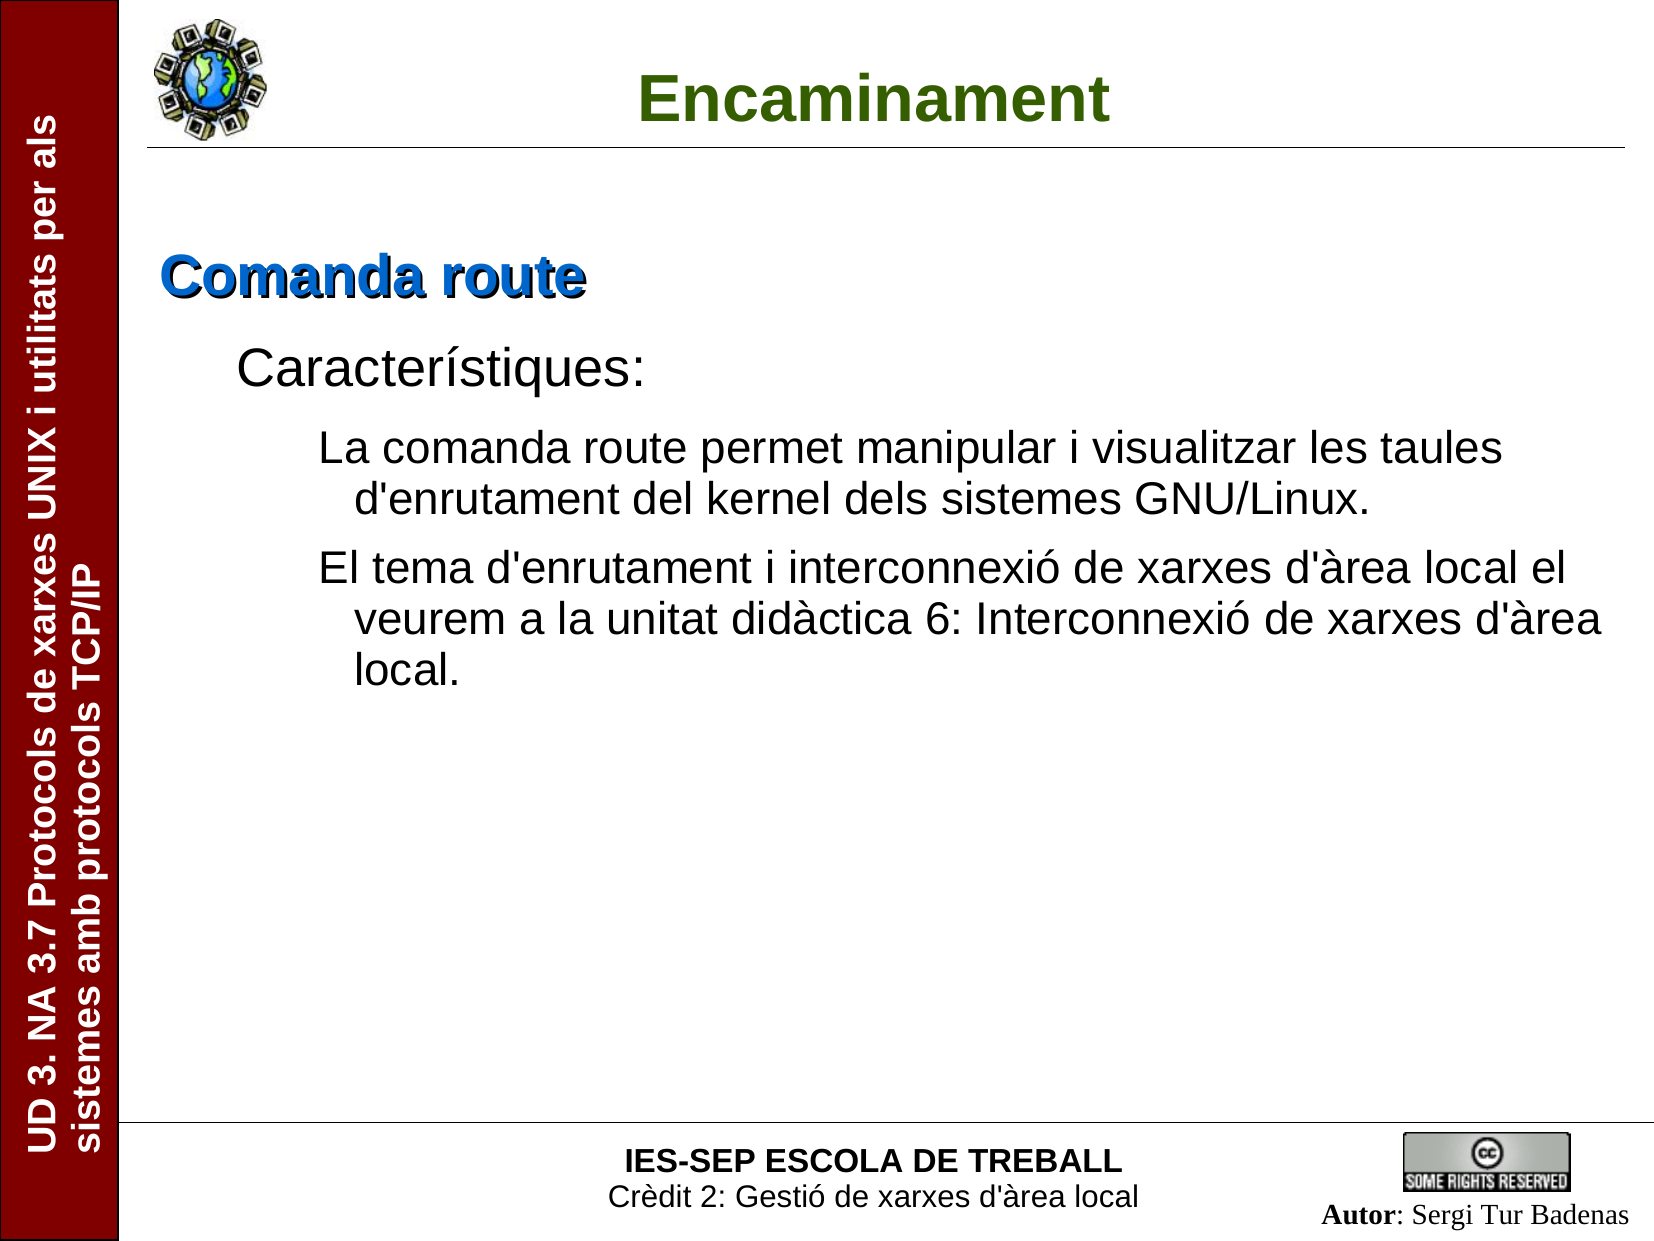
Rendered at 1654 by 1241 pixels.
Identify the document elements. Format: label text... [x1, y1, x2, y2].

list Comanda route Característiques: La comanda route permet manipular i visualitzar les taules d'enrutament del kernel dels sistemes GNU/Linux. El tema d'enrutament i interconnexió de xarxes d'àrea local el veurem a la unitat didàctica 6: Interconnexió de xarxes d'àrea local. [141, 242, 1630, 1093]
title Encaminament [129, 49, 1619, 148]
picture [1403, 1132, 1571, 1192]
picture [154, 19, 268, 49]
